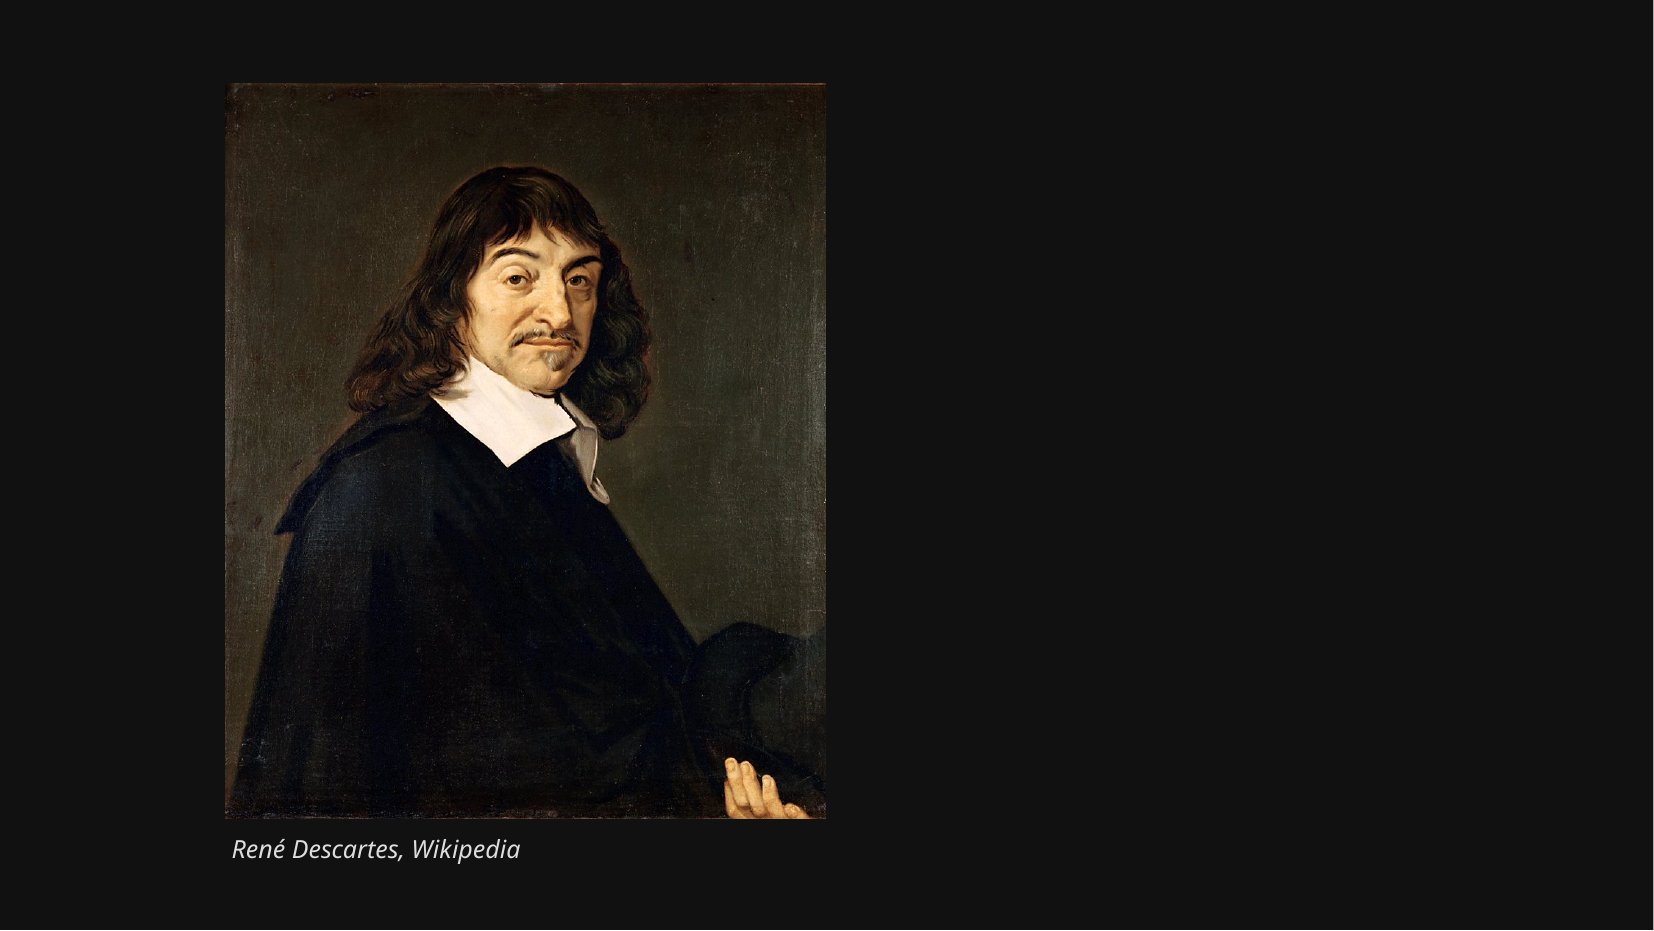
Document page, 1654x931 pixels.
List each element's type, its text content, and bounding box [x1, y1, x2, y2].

picture [225, 83, 826, 819]
text_box René Descartes, Wikipedia [216, 824, 811, 873]
